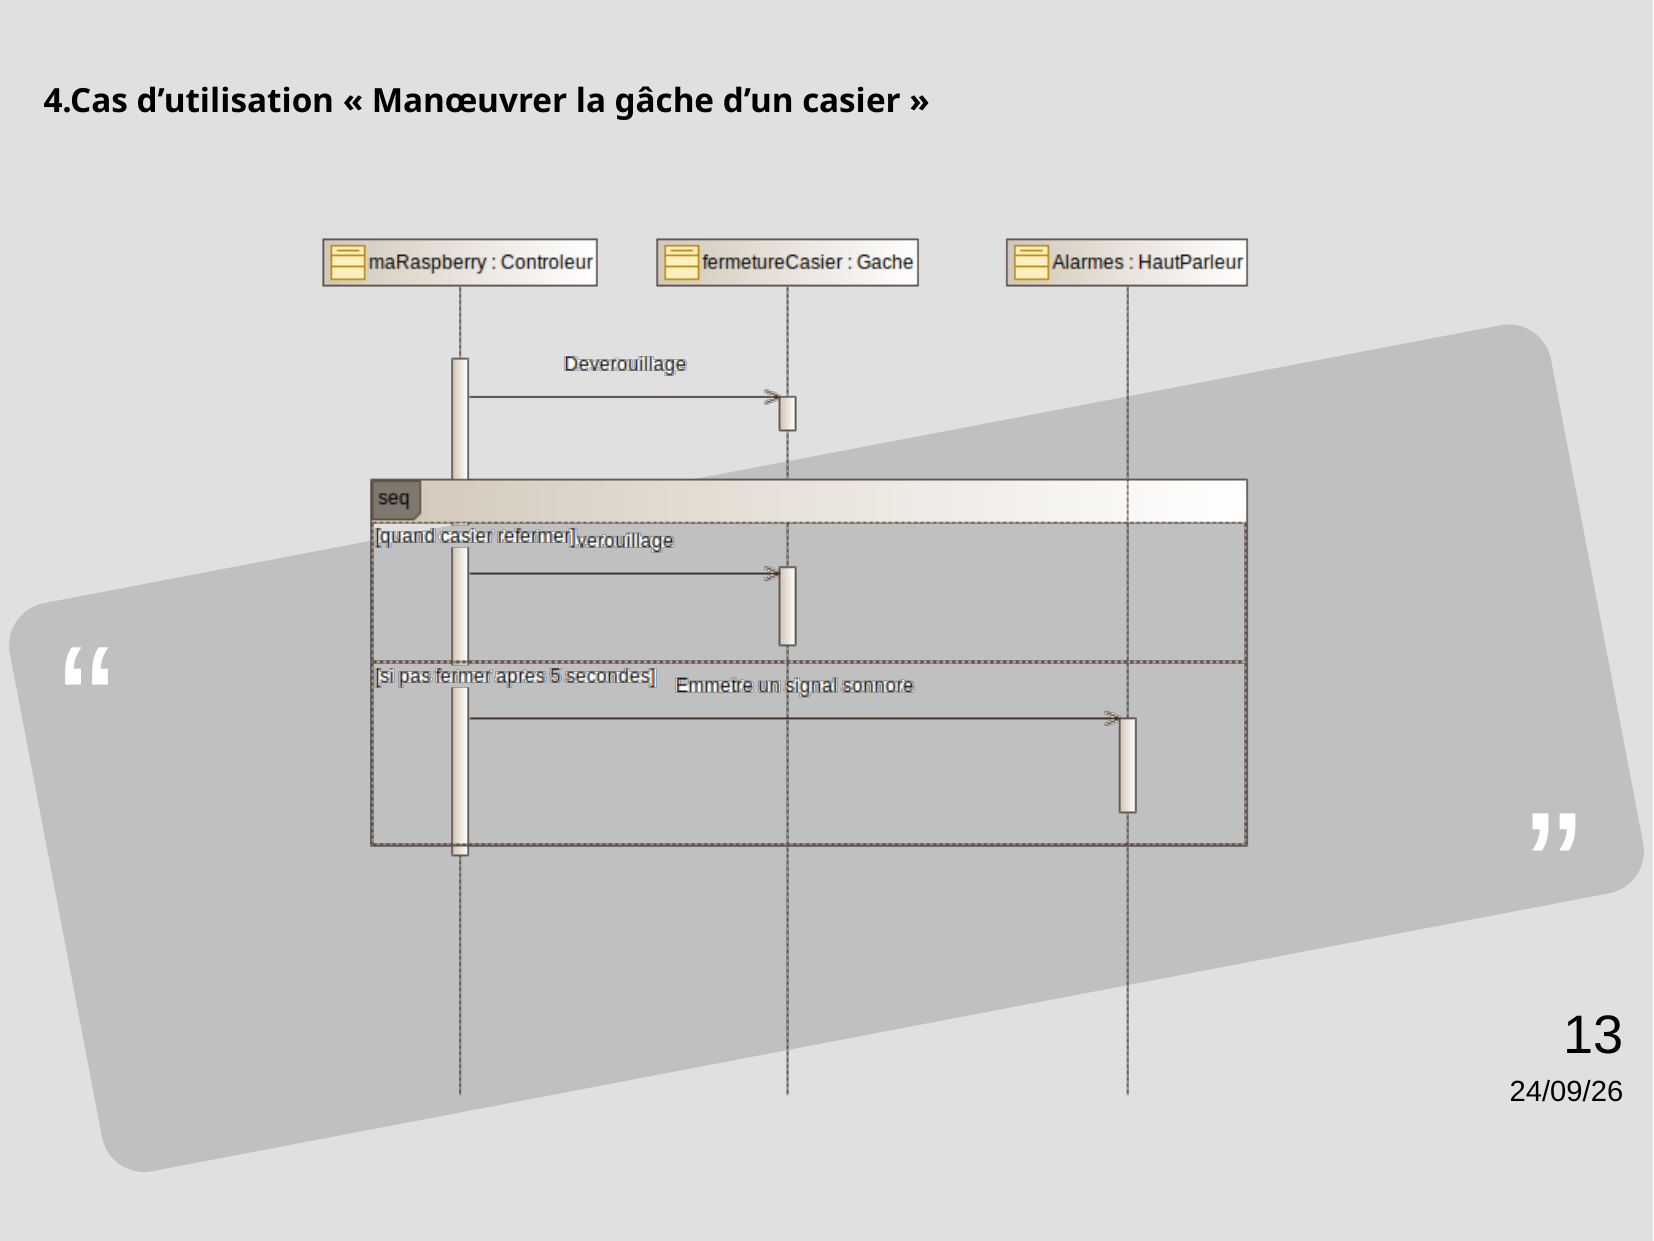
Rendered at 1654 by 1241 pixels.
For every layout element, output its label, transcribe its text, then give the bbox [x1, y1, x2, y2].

picture [307, 223, 1264, 1111]
title 4.Cas d’utilisation « Manœuvrer la gâche d’un casier » [0, 0, 1423, 204]
